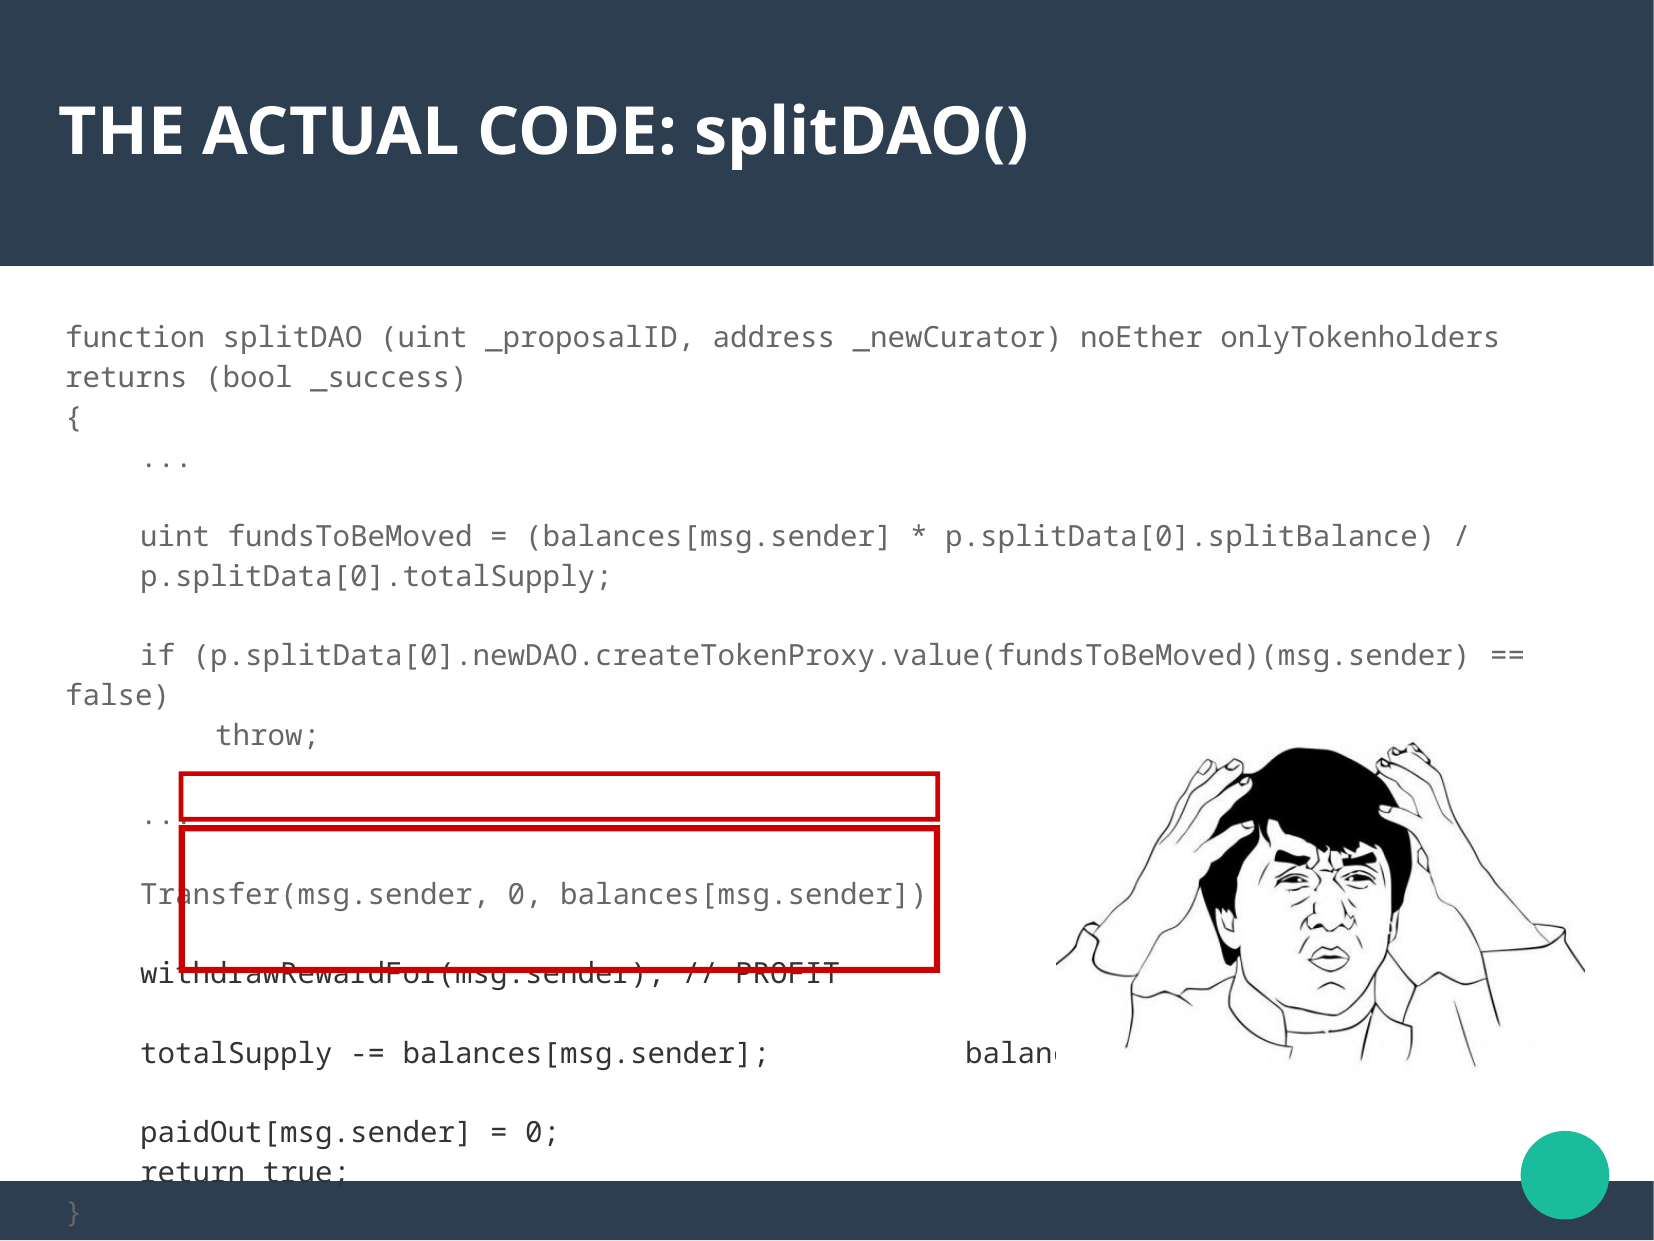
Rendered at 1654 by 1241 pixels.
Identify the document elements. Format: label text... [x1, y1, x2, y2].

text_box function splitDAO (uint _proposalID, address _newCurator) noEther onlyTokenholders returns (bool _success) { ... uint fundsToBeMoved = (balances[msg.sender] * p.splitData[0].splitBalance) / p.splitData[0].totalSupply; if (p.splitData[0].newDAO.createTokenProxy.value(fundsToBeMoved)(msg.sender) == false) throw; ... Transfer(msg.sender, 0, balances[msg.sender]); withdrawRewardFor(msg.sender); // PROFIT totalSupply -= balances[msg.sender]; balances[msg.sender] = 0; paidOut[msg.sender] = 0; return true; } [50, 309, 1607, 1002]
text_box [178, 825, 941, 973]
title THE ACTUAL CODE: splitDAO() [59, 49, 1595, 207]
text_box [178, 771, 941, 822]
picture [1056, 701, 1585, 1097]
